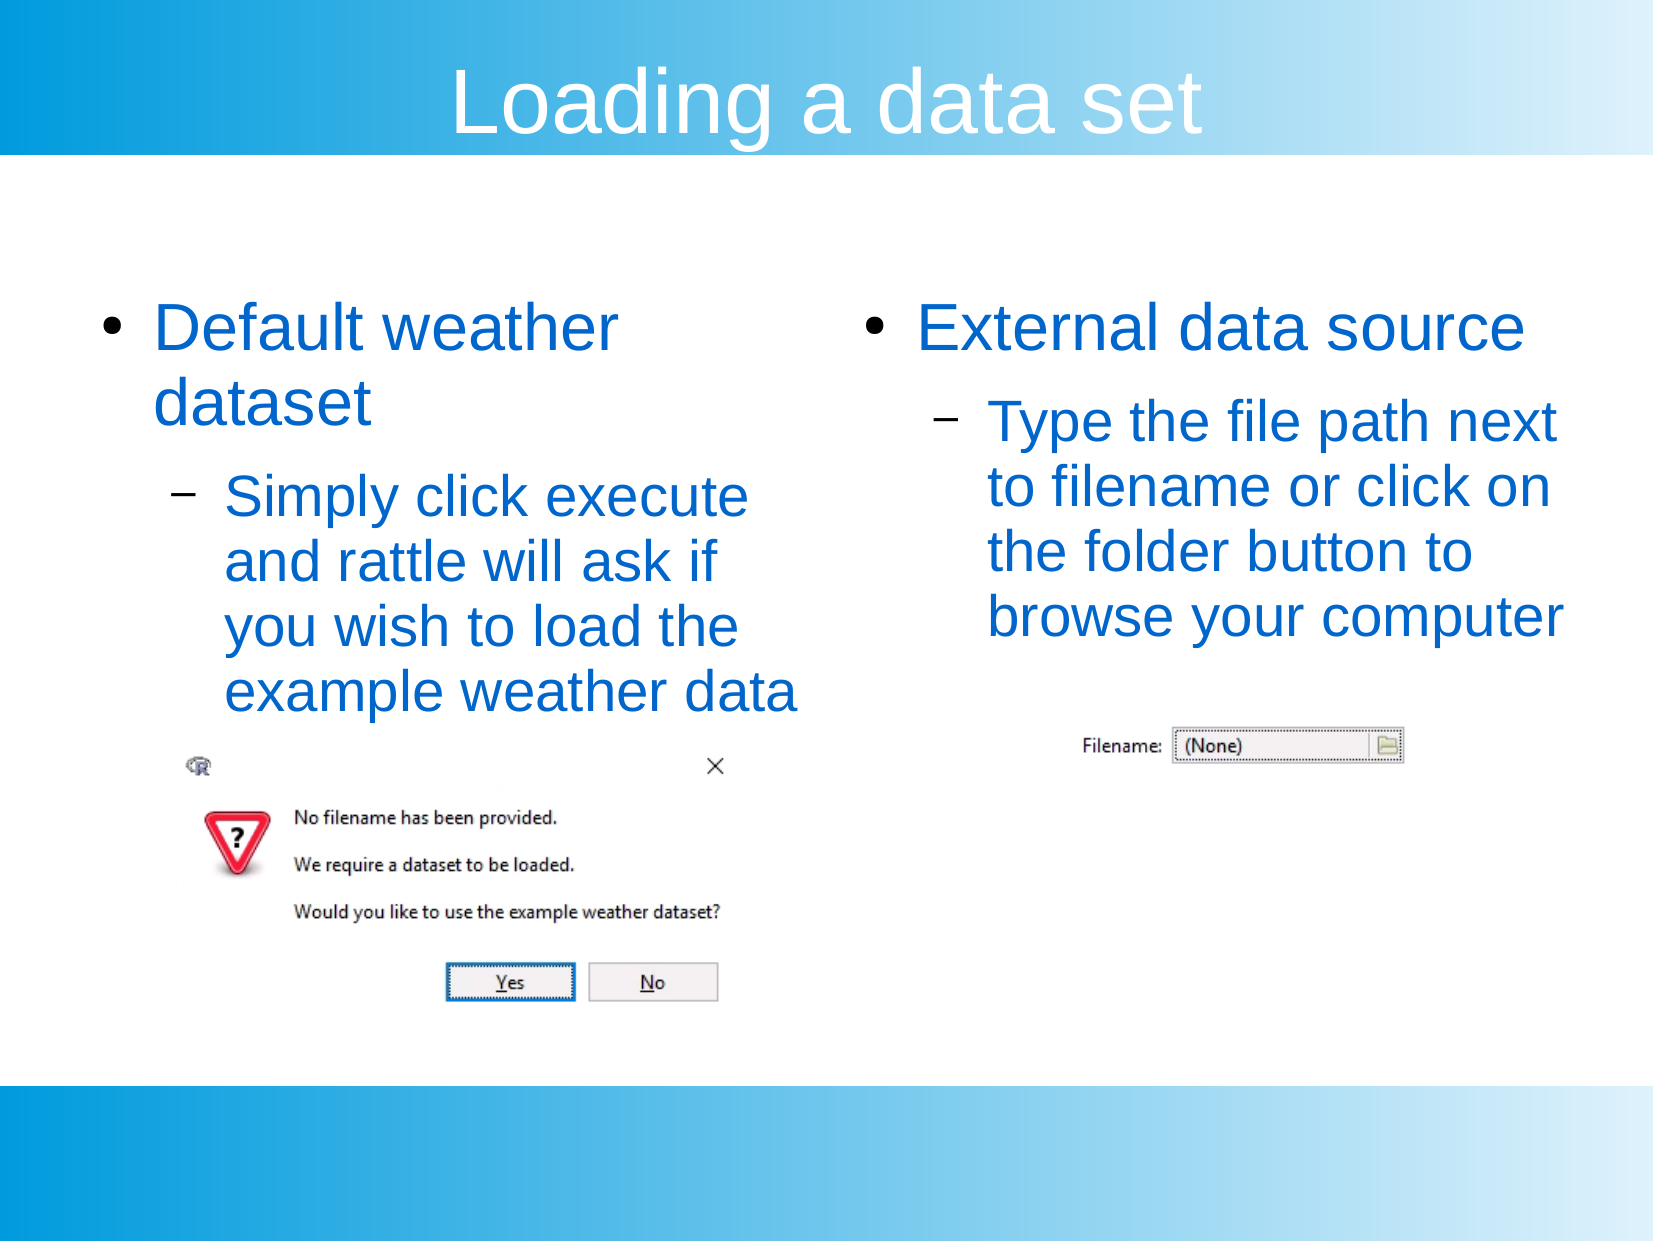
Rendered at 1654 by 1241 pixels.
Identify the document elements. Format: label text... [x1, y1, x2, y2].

title Loading a data set [82, 49, 1571, 155]
picture [183, 749, 736, 1016]
list External data source Type the file path next to filename or click on the folder button to browse your computer [845, 290, 1572, 1010]
list Default weather dataset Simply click execute and rattle will ask if you wish to load the example weather data [82, 290, 809, 1010]
picture [1078, 719, 1411, 772]
